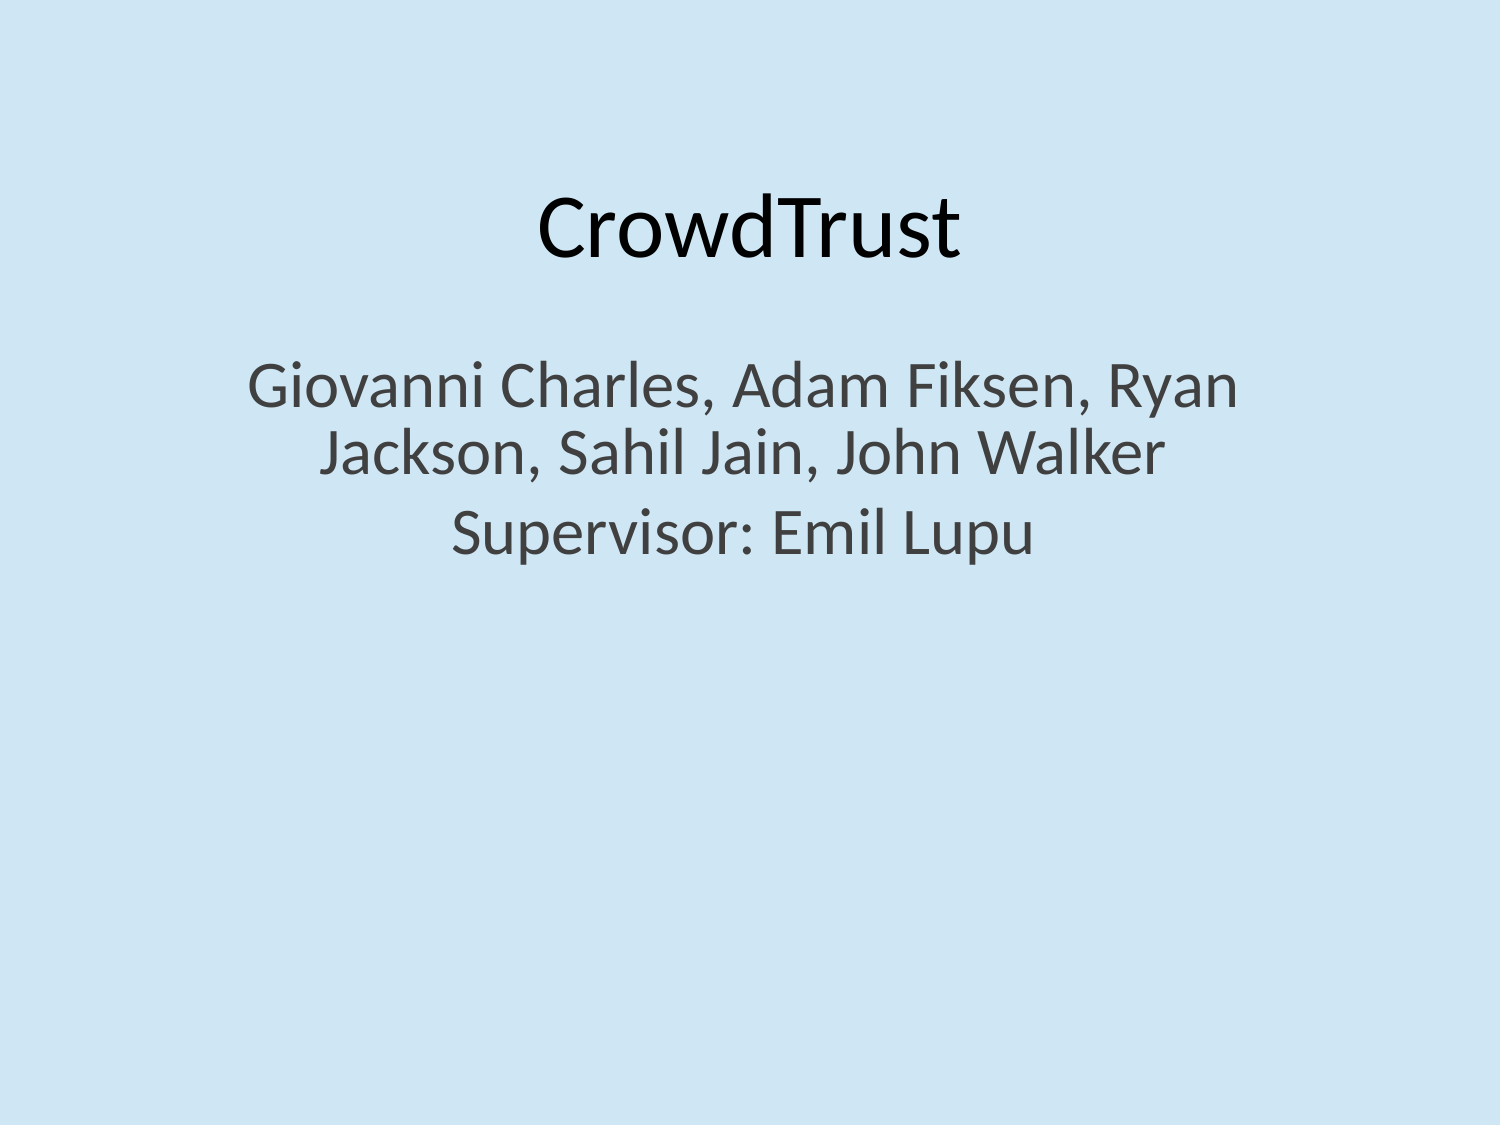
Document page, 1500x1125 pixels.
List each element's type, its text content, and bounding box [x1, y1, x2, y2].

title CrowdTrust [112, 113, 1388, 355]
subtitle Giovanni Charles, Adam Fiksen, Ryan Jackson, Sahil Jain, John Walker Supervisor: Emil Lupu [218, 349, 1269, 638]
